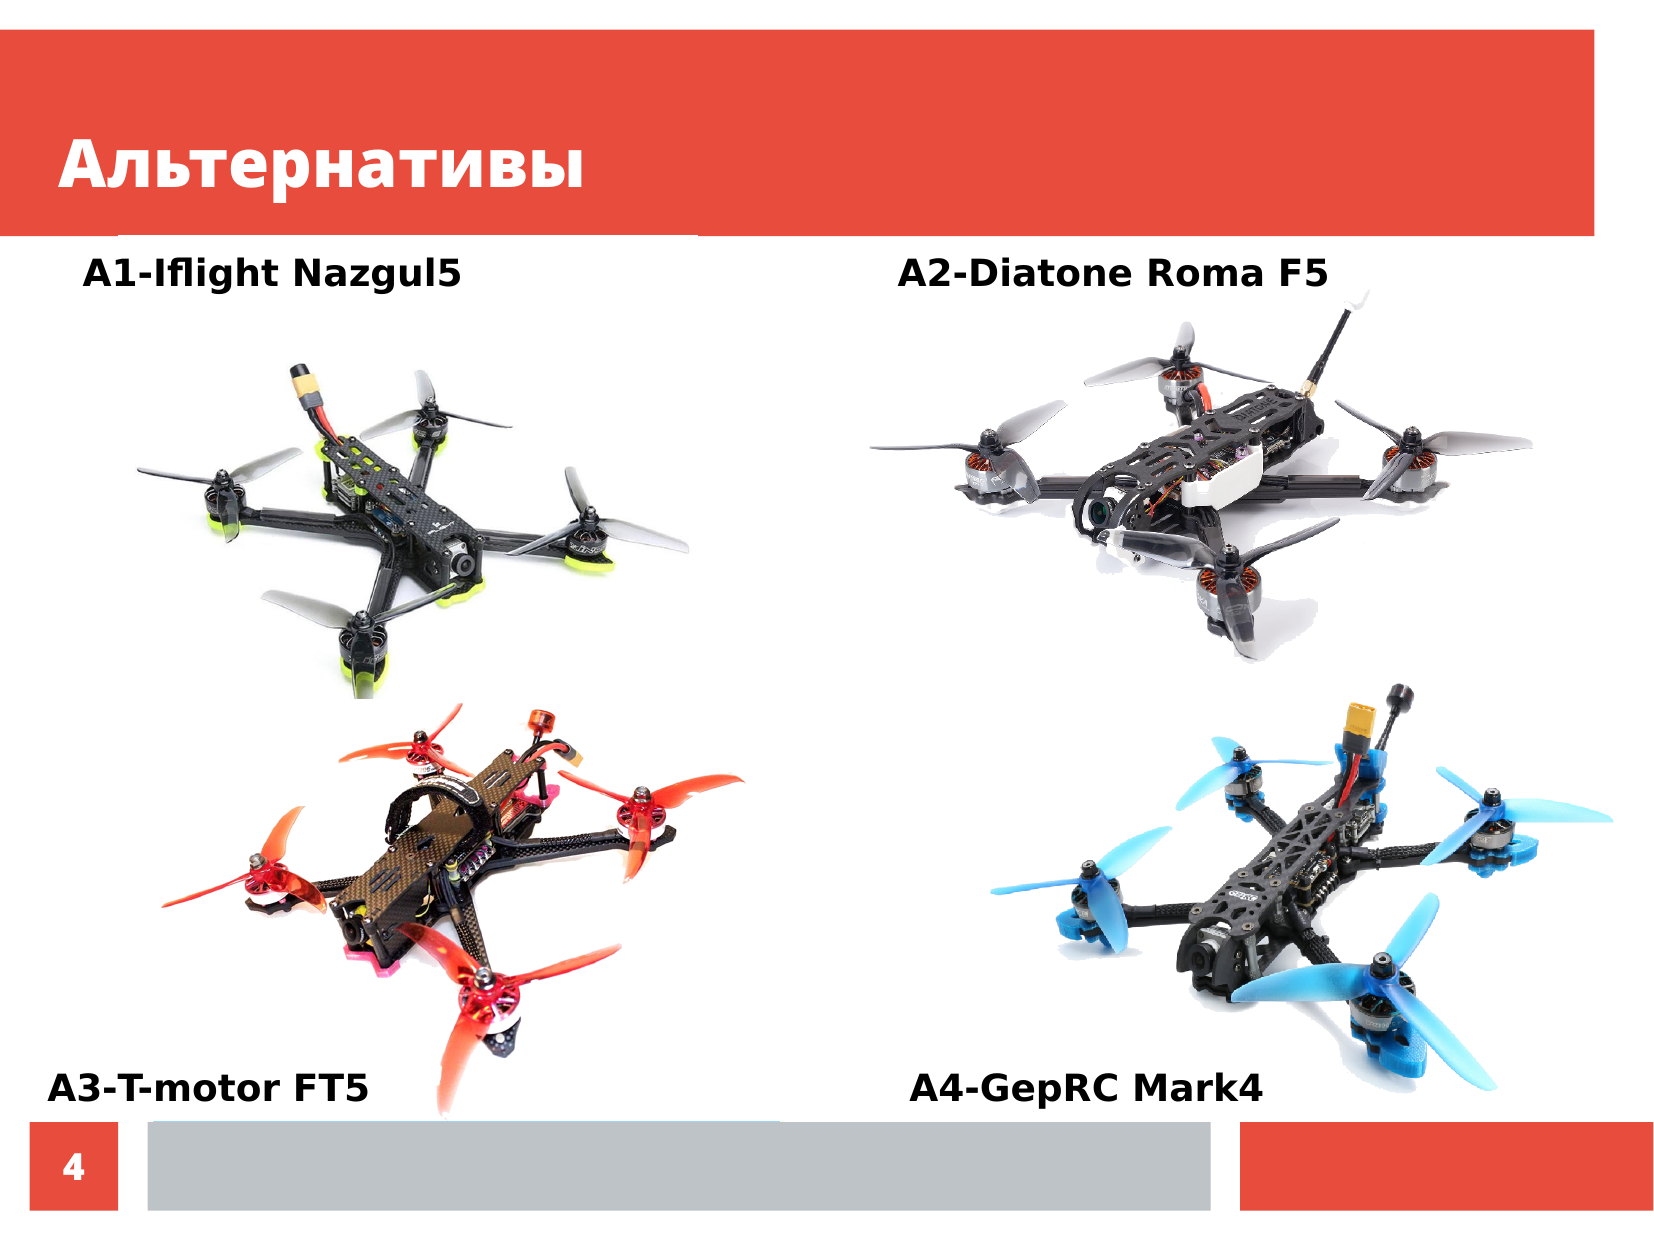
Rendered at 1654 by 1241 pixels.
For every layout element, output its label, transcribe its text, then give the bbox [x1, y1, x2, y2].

title А1-Iflight Nazgul5 [82, 224, 567, 296]
title А3-T-motor FT5 [47, 1039, 532, 1111]
title Альтернативы [59, 59, 1595, 207]
picture [118, 235, 780, 1123]
title А2-Diatone Roma F5 [897, 224, 1382, 296]
picture [862, 267, 1642, 1123]
title А4-GepRC Mark4 [909, 1039, 1394, 1111]
